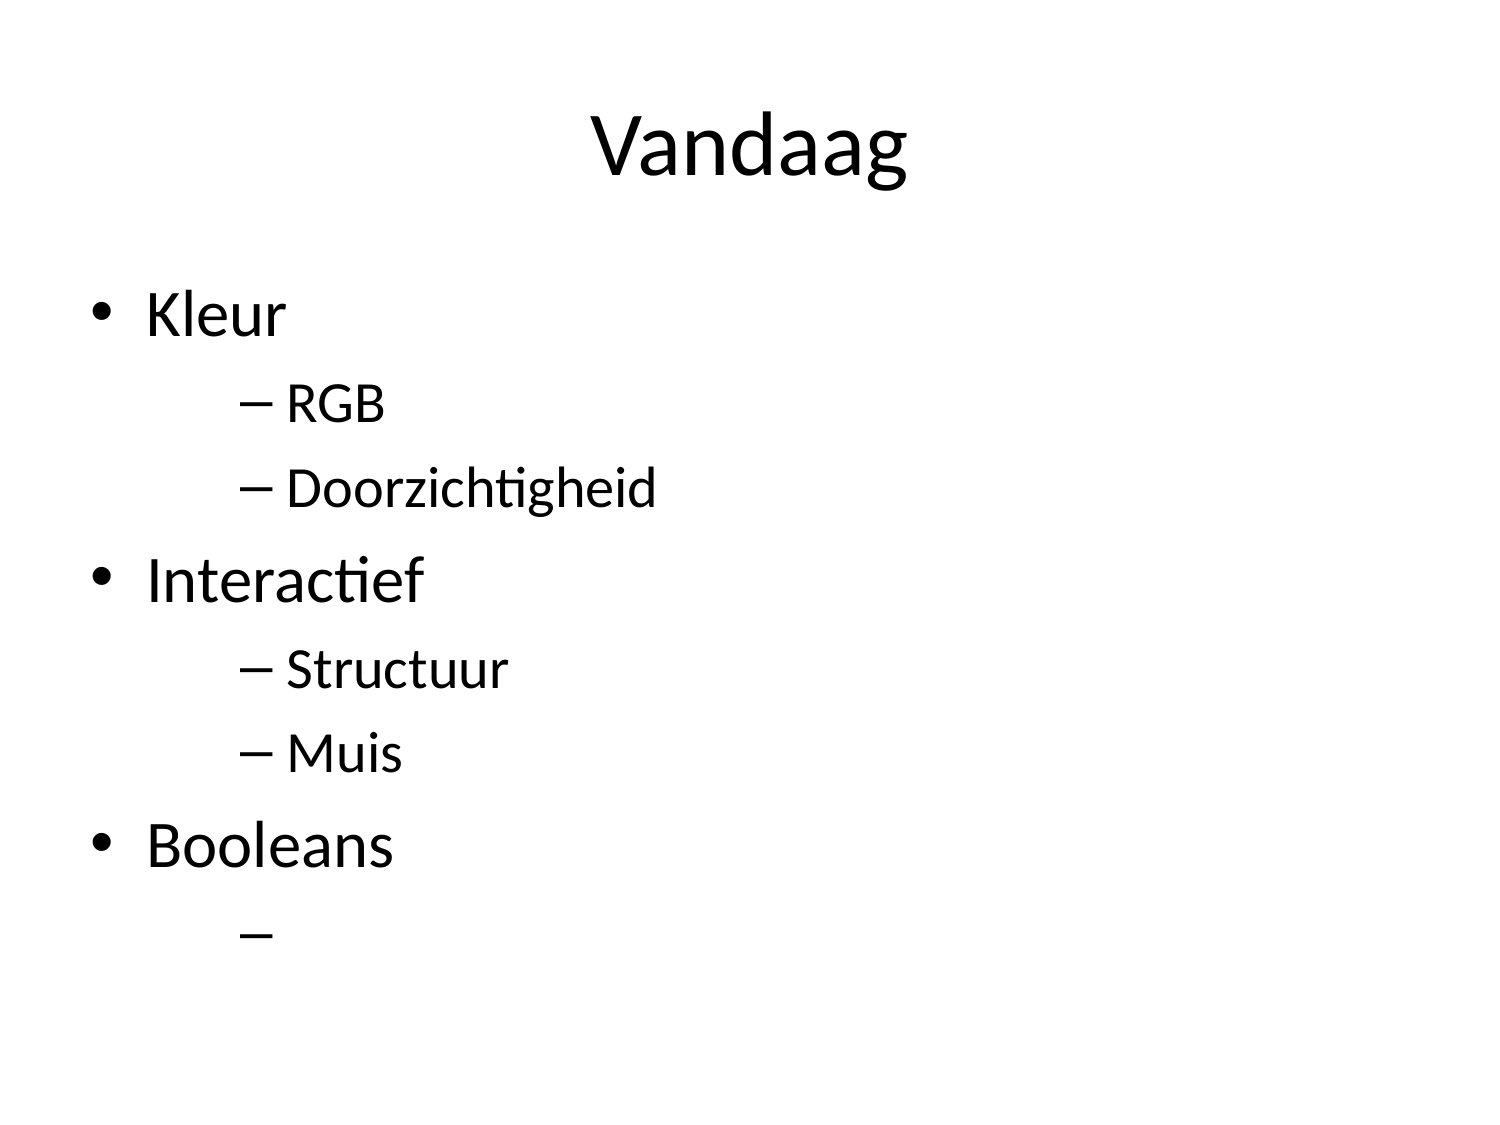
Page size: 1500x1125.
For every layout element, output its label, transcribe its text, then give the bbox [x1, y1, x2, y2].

title Vandaag [75, 45, 1426, 233]
list Kleur RGB Doorzichtigheid Interactief Structuur Muis Booleans [75, 262, 1426, 1005]
